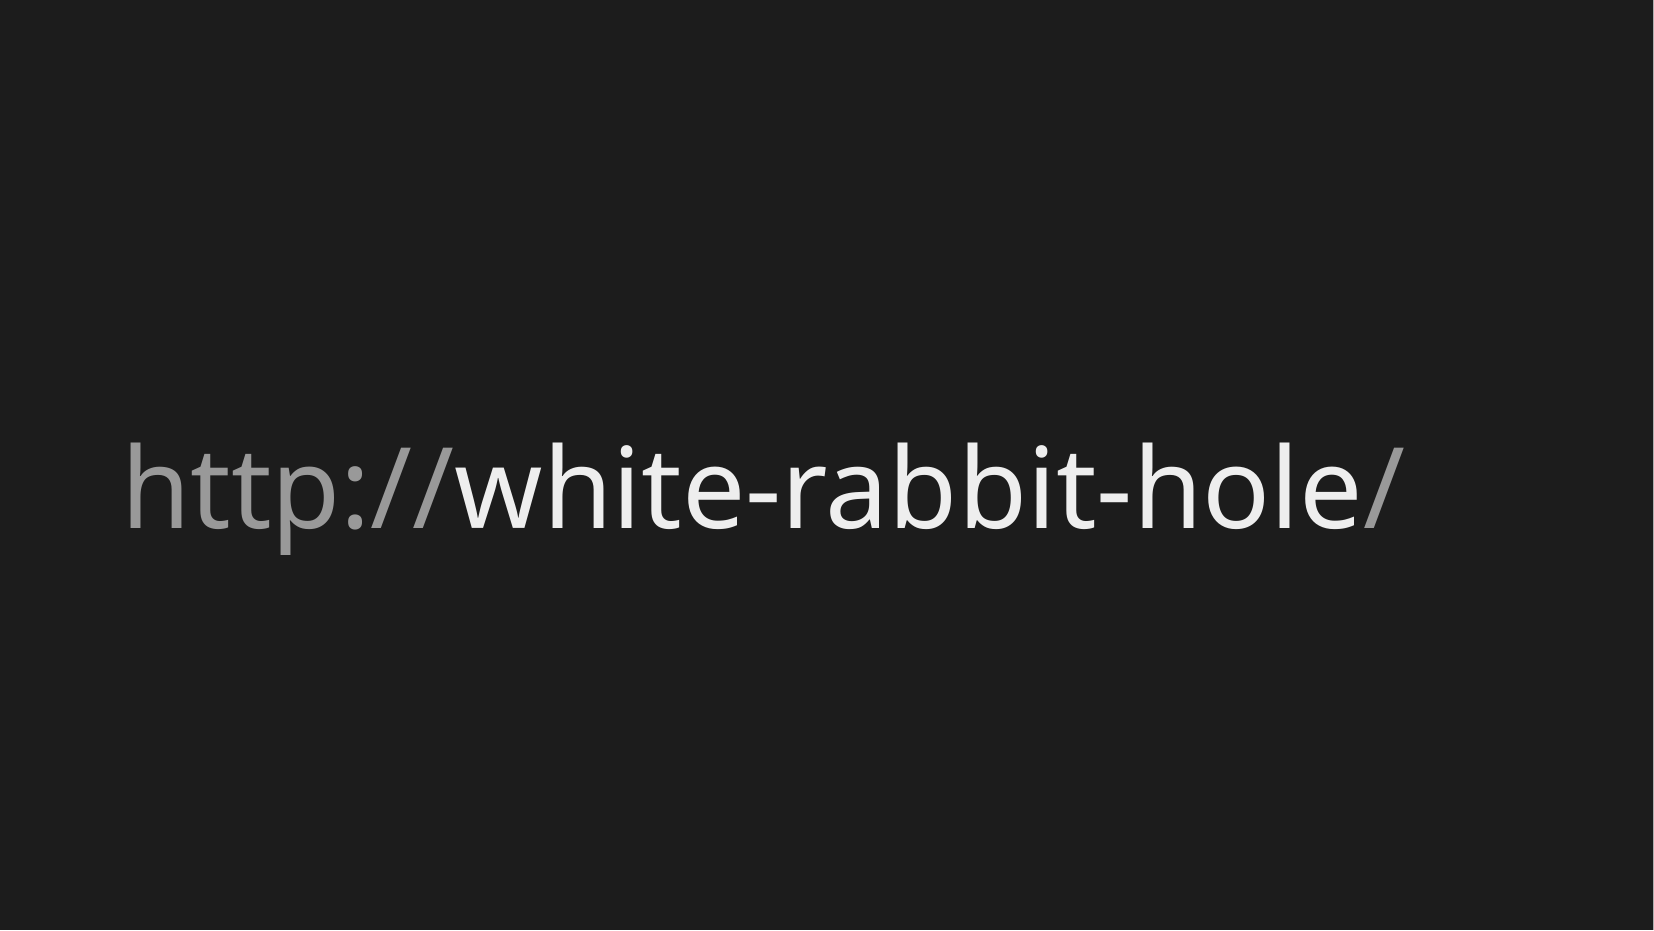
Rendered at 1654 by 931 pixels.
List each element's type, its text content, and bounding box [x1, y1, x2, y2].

text_box http://white-rabbit-hole/ [106, 401, 1548, 529]
